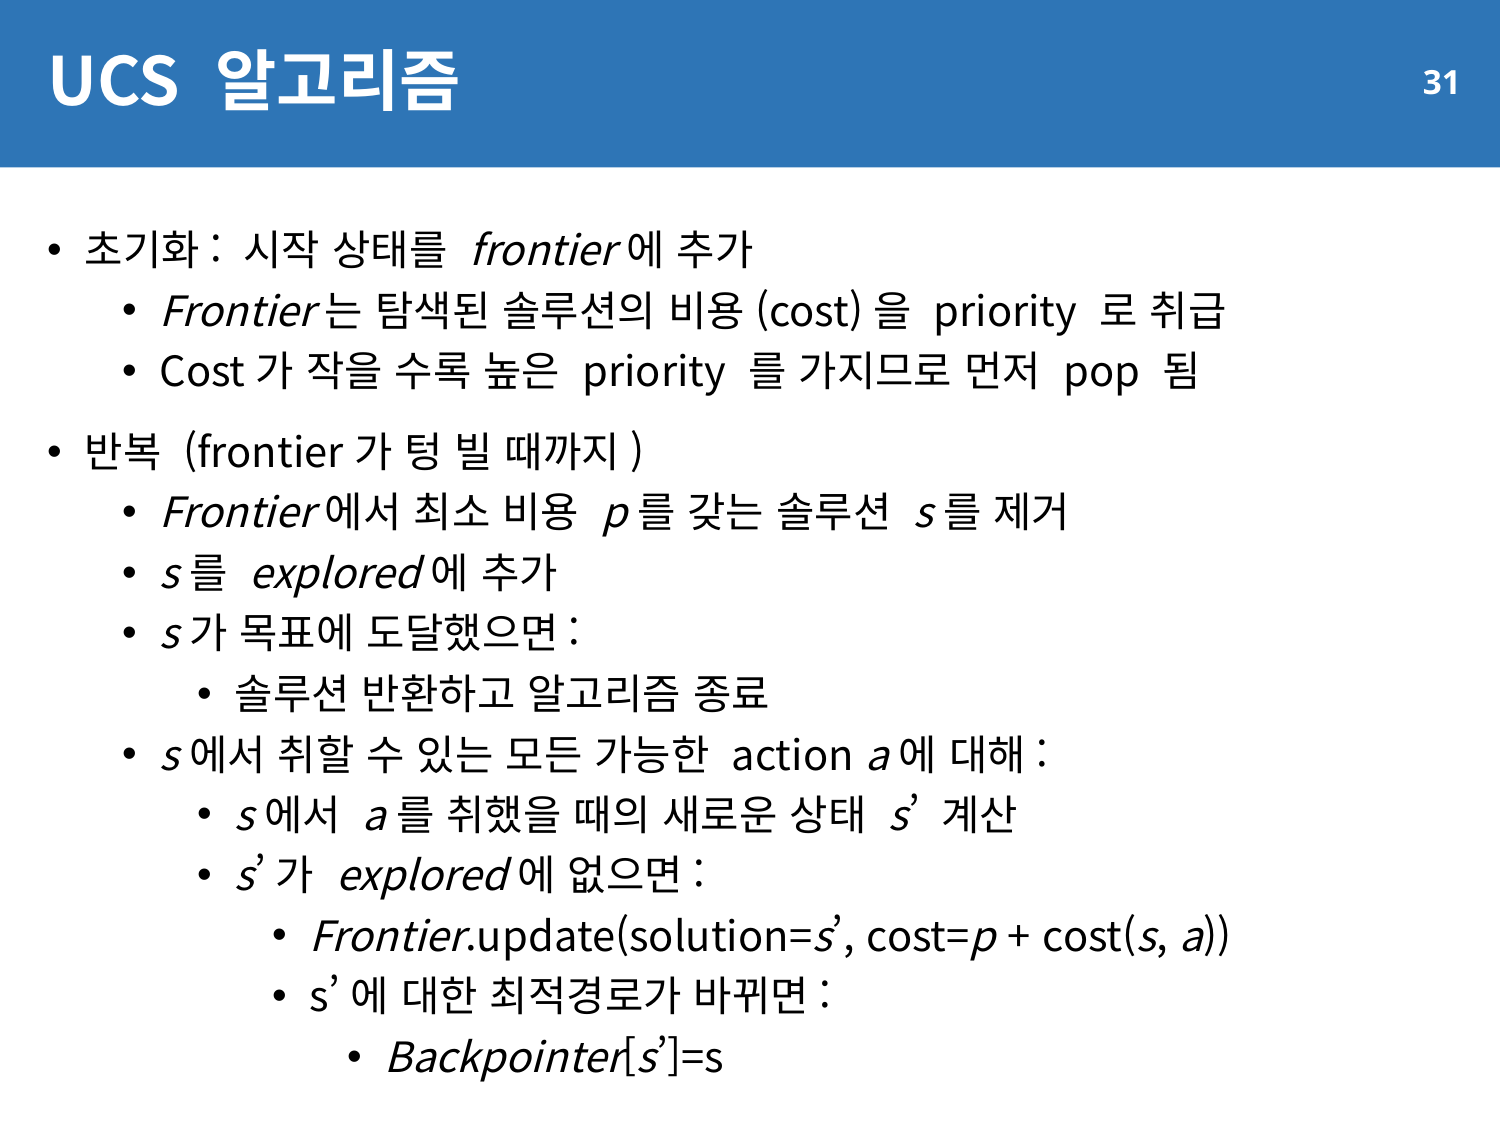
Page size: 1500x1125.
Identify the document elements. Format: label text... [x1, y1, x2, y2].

slide_number <number> [1273, 53, 1476, 114]
title UCS 알고리즘 [32, 20, 1476, 148]
list 초기화: 시작 상태를 frontier에 추가 Frontier는 탐색된 솔루션의 비용(cost)을 priority 로 취급 Cost가 작을 수록 높은 priority 를 가지므로 먼저 pop 됨 반복 (frontier가 텅 빌 때까지) Frontier에서 최소 비용 p를 갖는 솔루션 s를 제거 s를 explored에 추가 s가 목표에 도달했으면: 솔루션 반환하고 알고리즘 종료 s에서 취할 수 있는 모든 가능한 action a에 대해: s에서 a를 취했을 때의 새로운 상태 s’ 계산 s’가 explored에 없으면: Frontier.update(solution=s’, cost=p + cost(s, a)) s’에 대한 최적경로가 바뀌면: Backpointer[s’]=s [32, 206, 1476, 1100]
